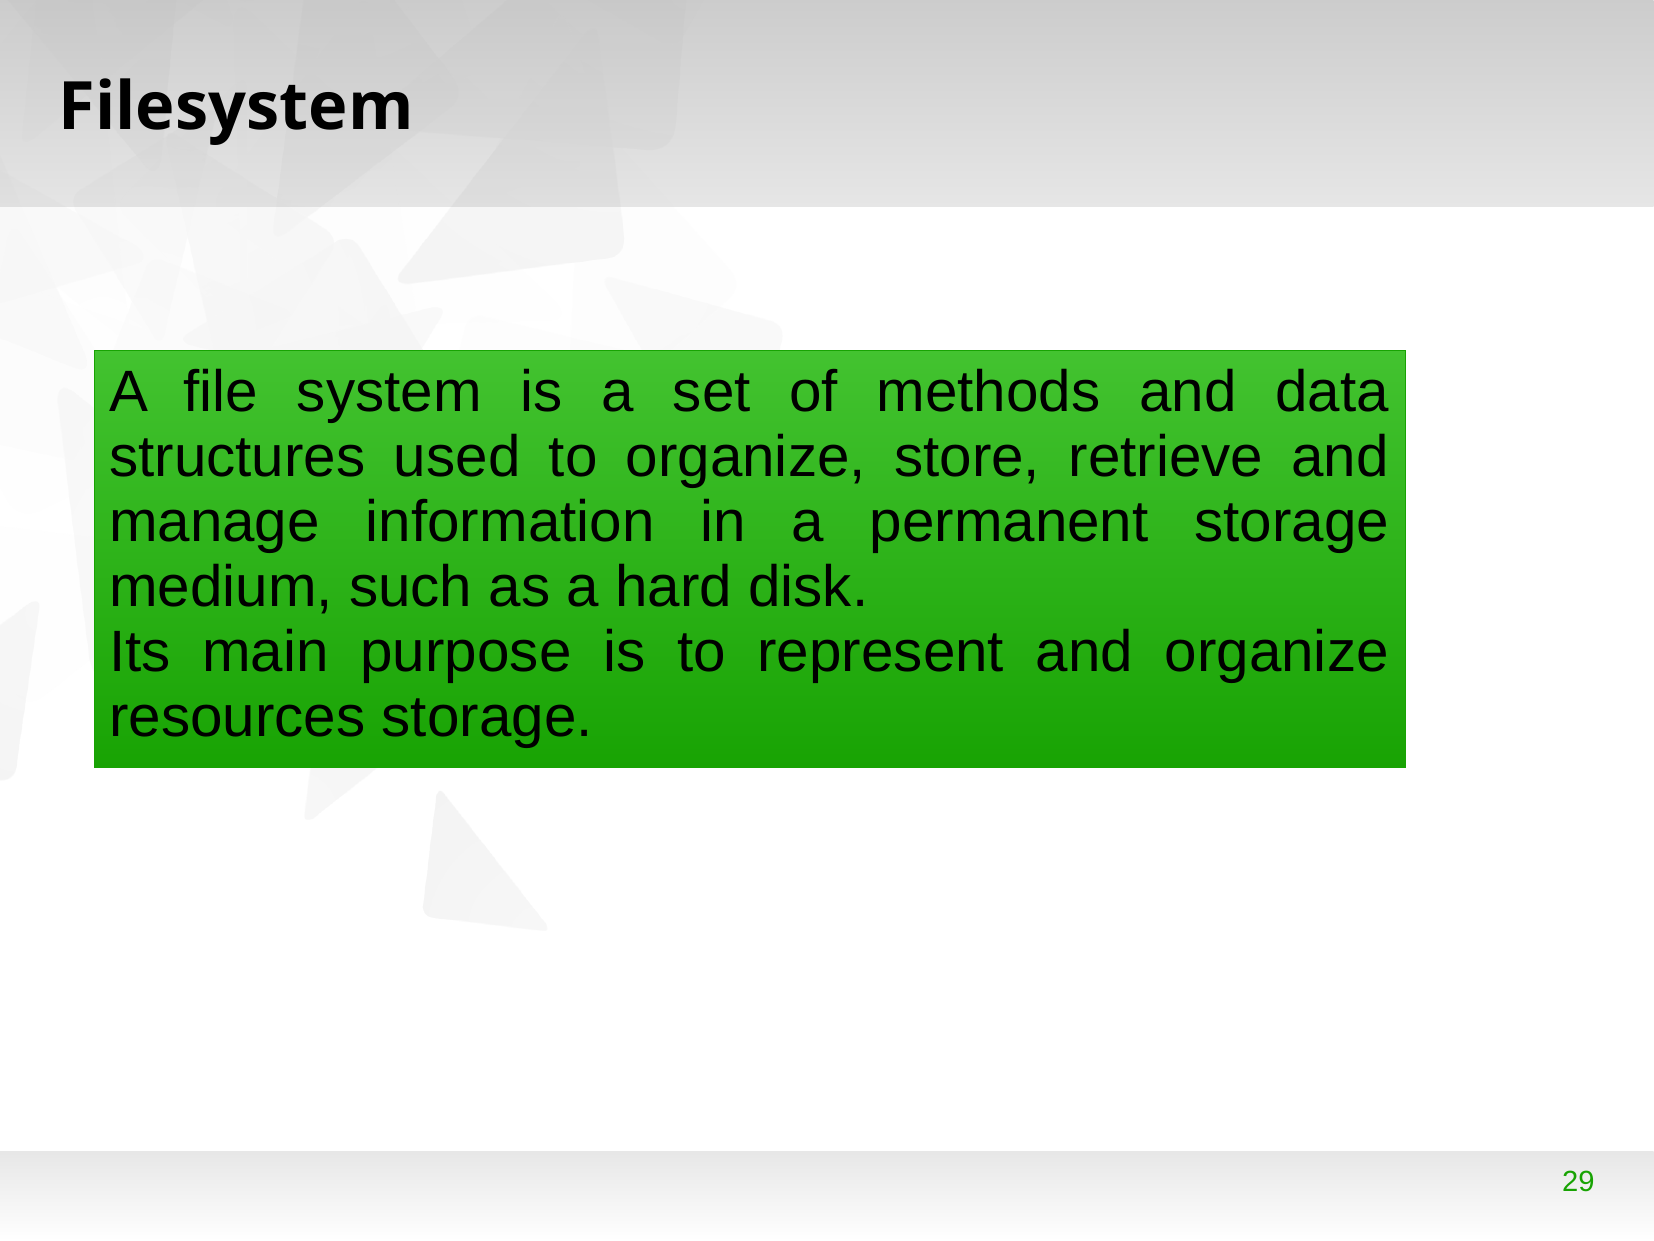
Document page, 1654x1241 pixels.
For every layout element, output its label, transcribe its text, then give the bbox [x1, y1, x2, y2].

picture [0, 0, 783, 931]
title Filesystem [59, 29, 1595, 178]
text_box A file system is a set of methods and data structures used to organize, store, retrieve and manage information in a permanent storage medium, such as a hard disk. Its main purpose is to represent and organize resources storage. [94, 350, 1406, 768]
